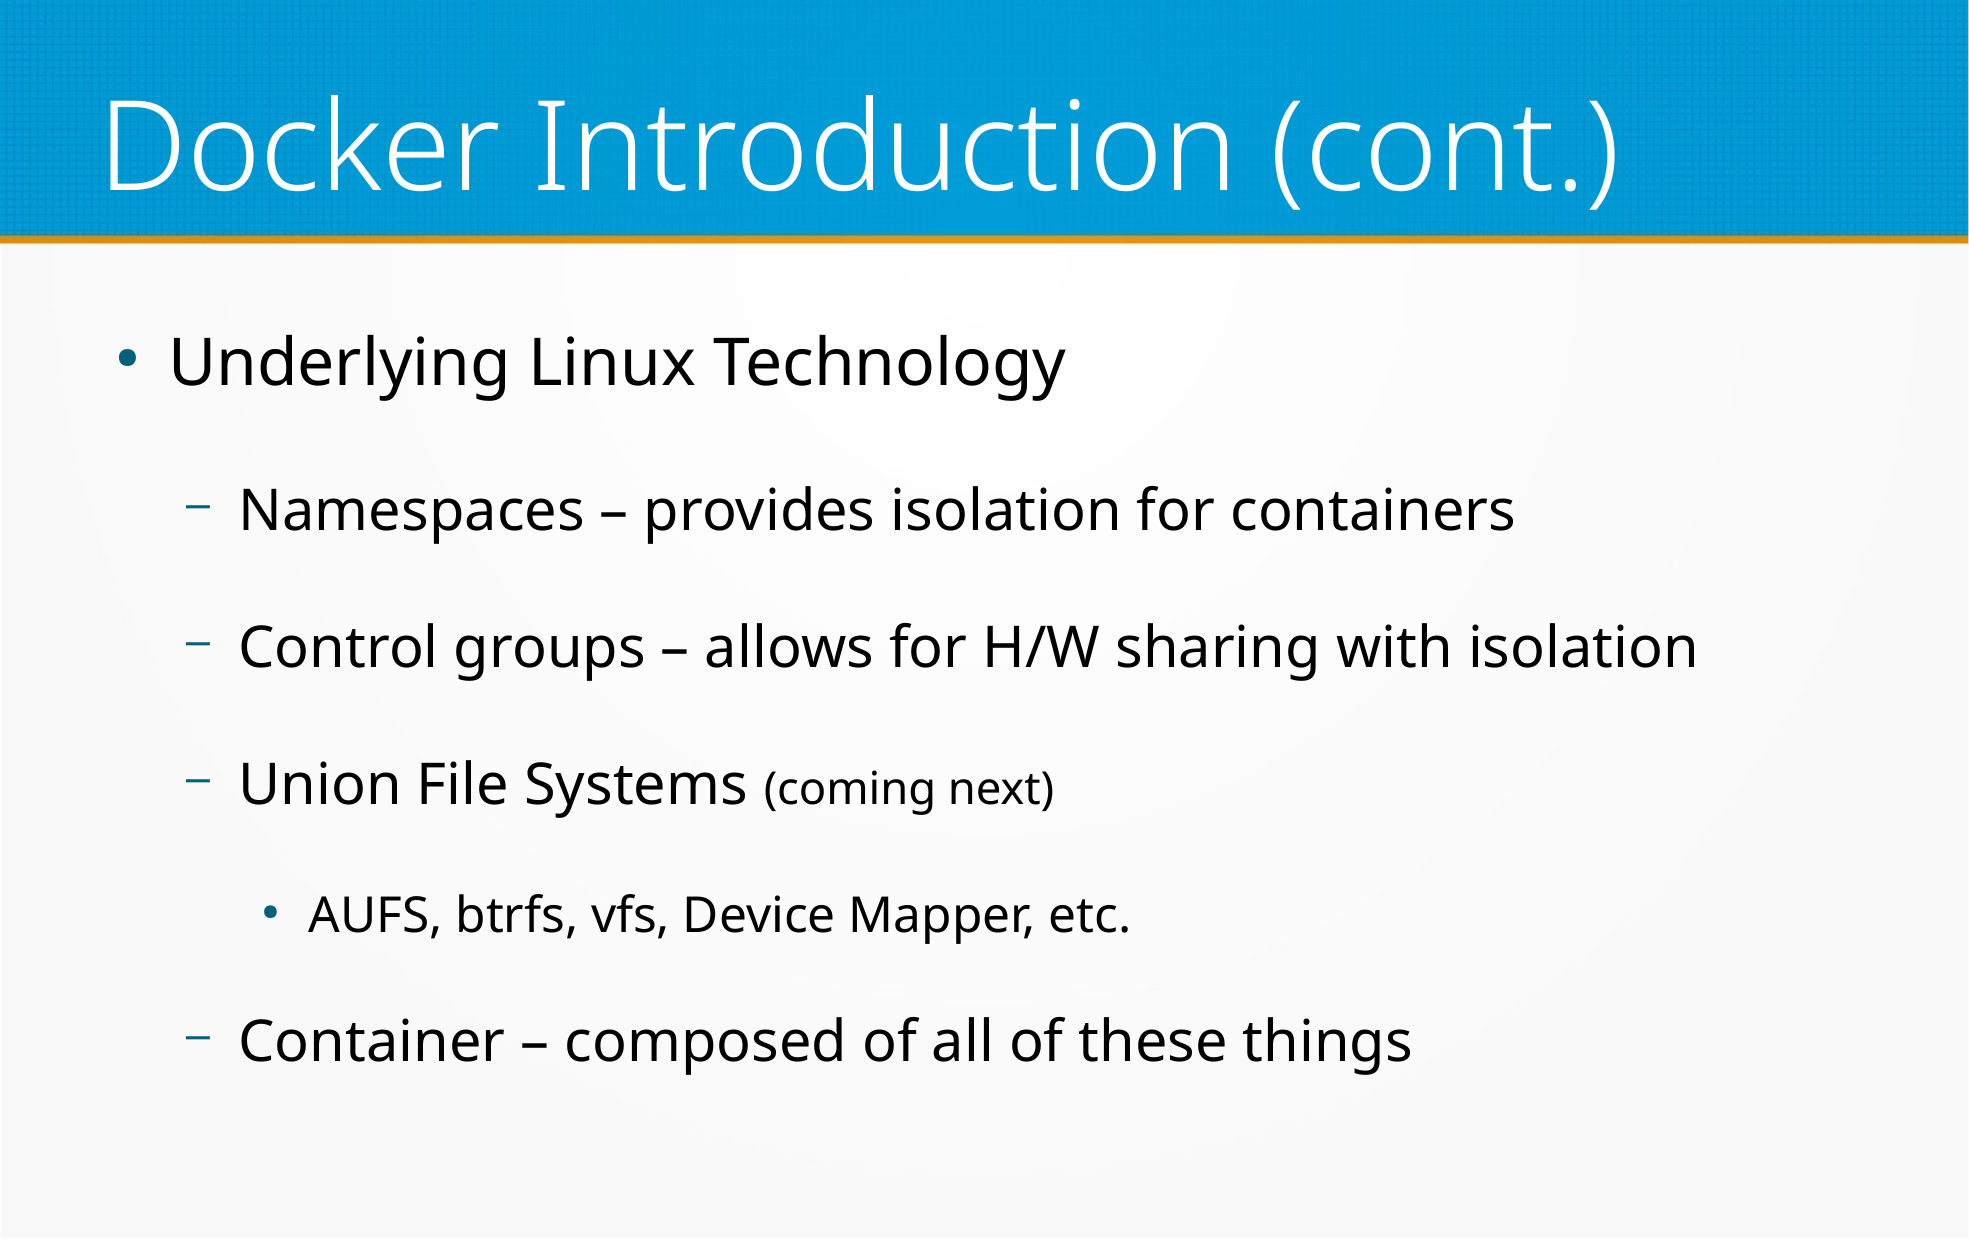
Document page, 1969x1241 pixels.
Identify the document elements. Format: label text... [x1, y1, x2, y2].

title Docker Introduction (cont.) [98, 19, 1870, 227]
picture [0, 233, 1969, 1241]
list Underlying Linux Technology Namespaces – provides isolation for containers Control groups – allows for H/W sharing with isolation Union File Systems (coming next) AUFS, btrfs, vfs, Device Mapper, etc. Container – composed of all of these things [98, 315, 1861, 1081]
